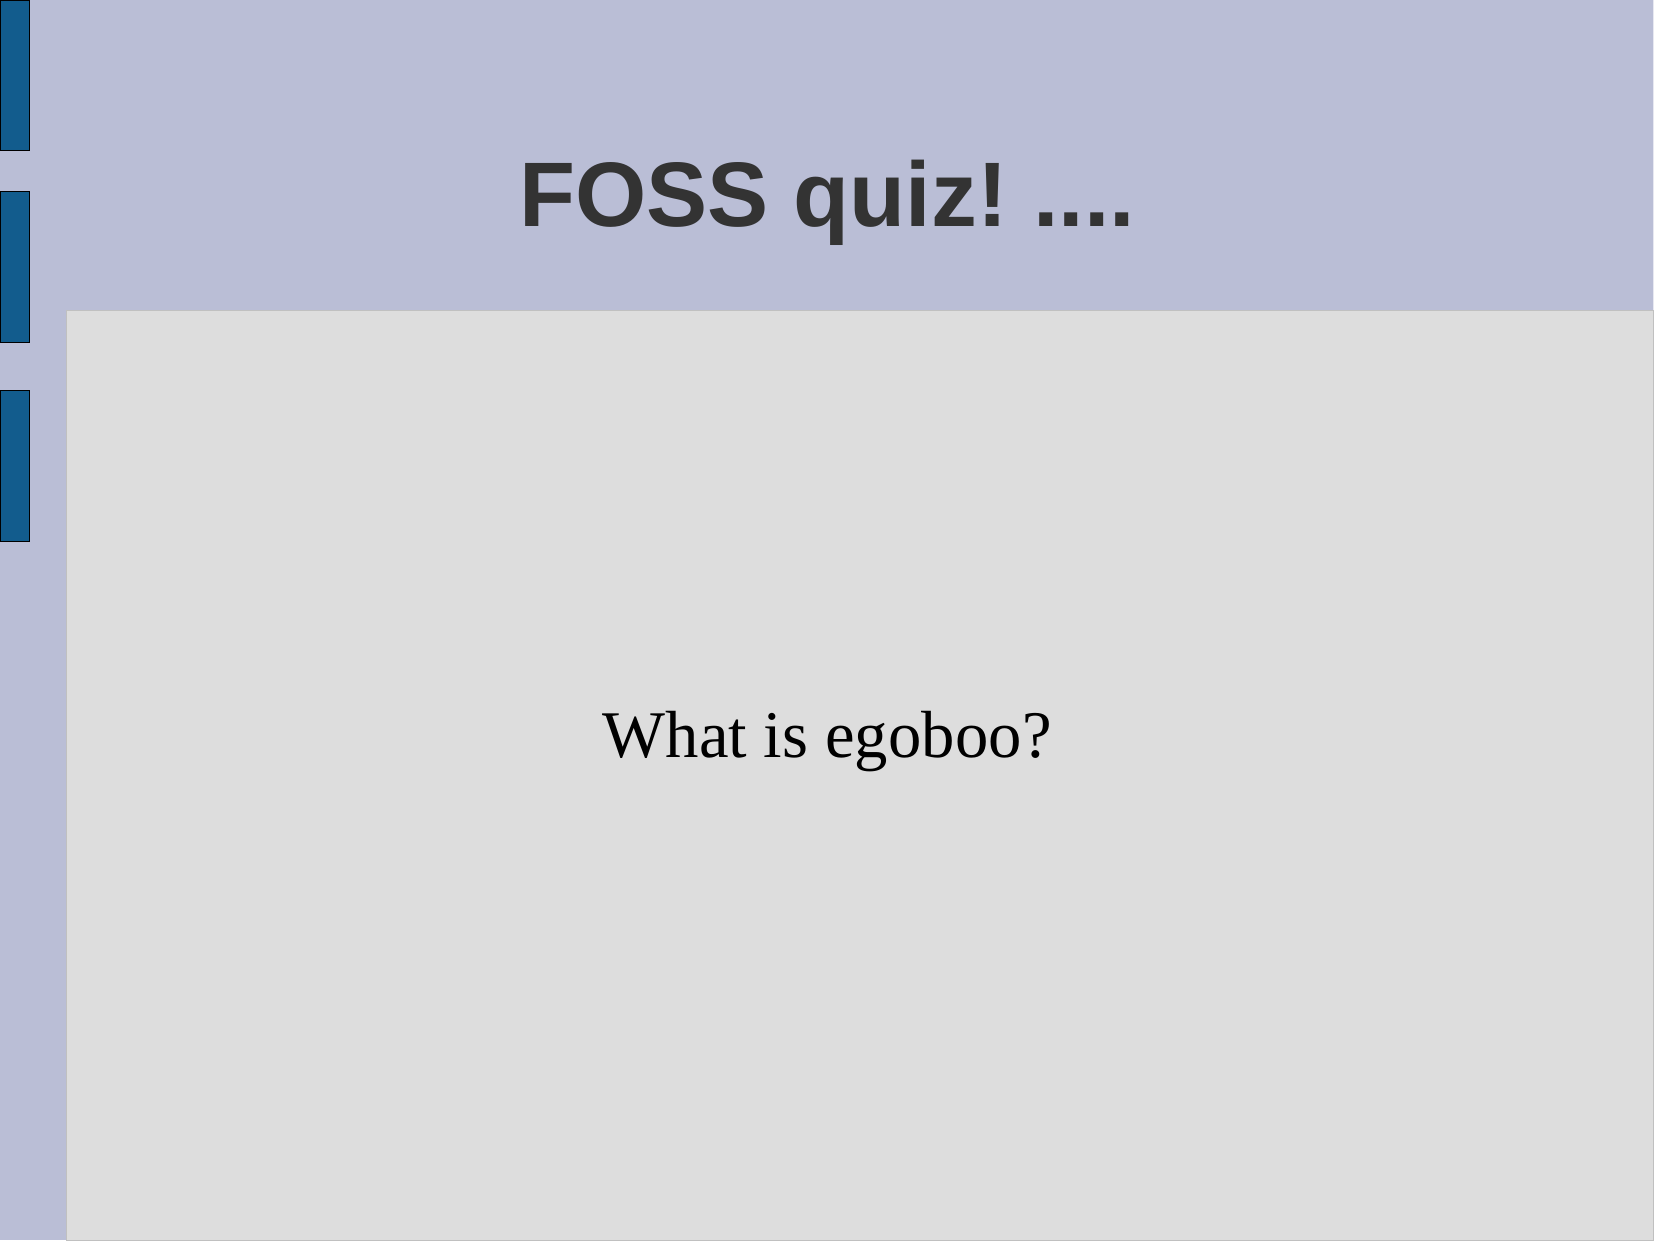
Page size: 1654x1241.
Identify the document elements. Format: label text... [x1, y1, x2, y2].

title FOSS quiz! .... [121, 98, 1534, 291]
subtitle What is egoboo? [121, 352, 1534, 1119]
